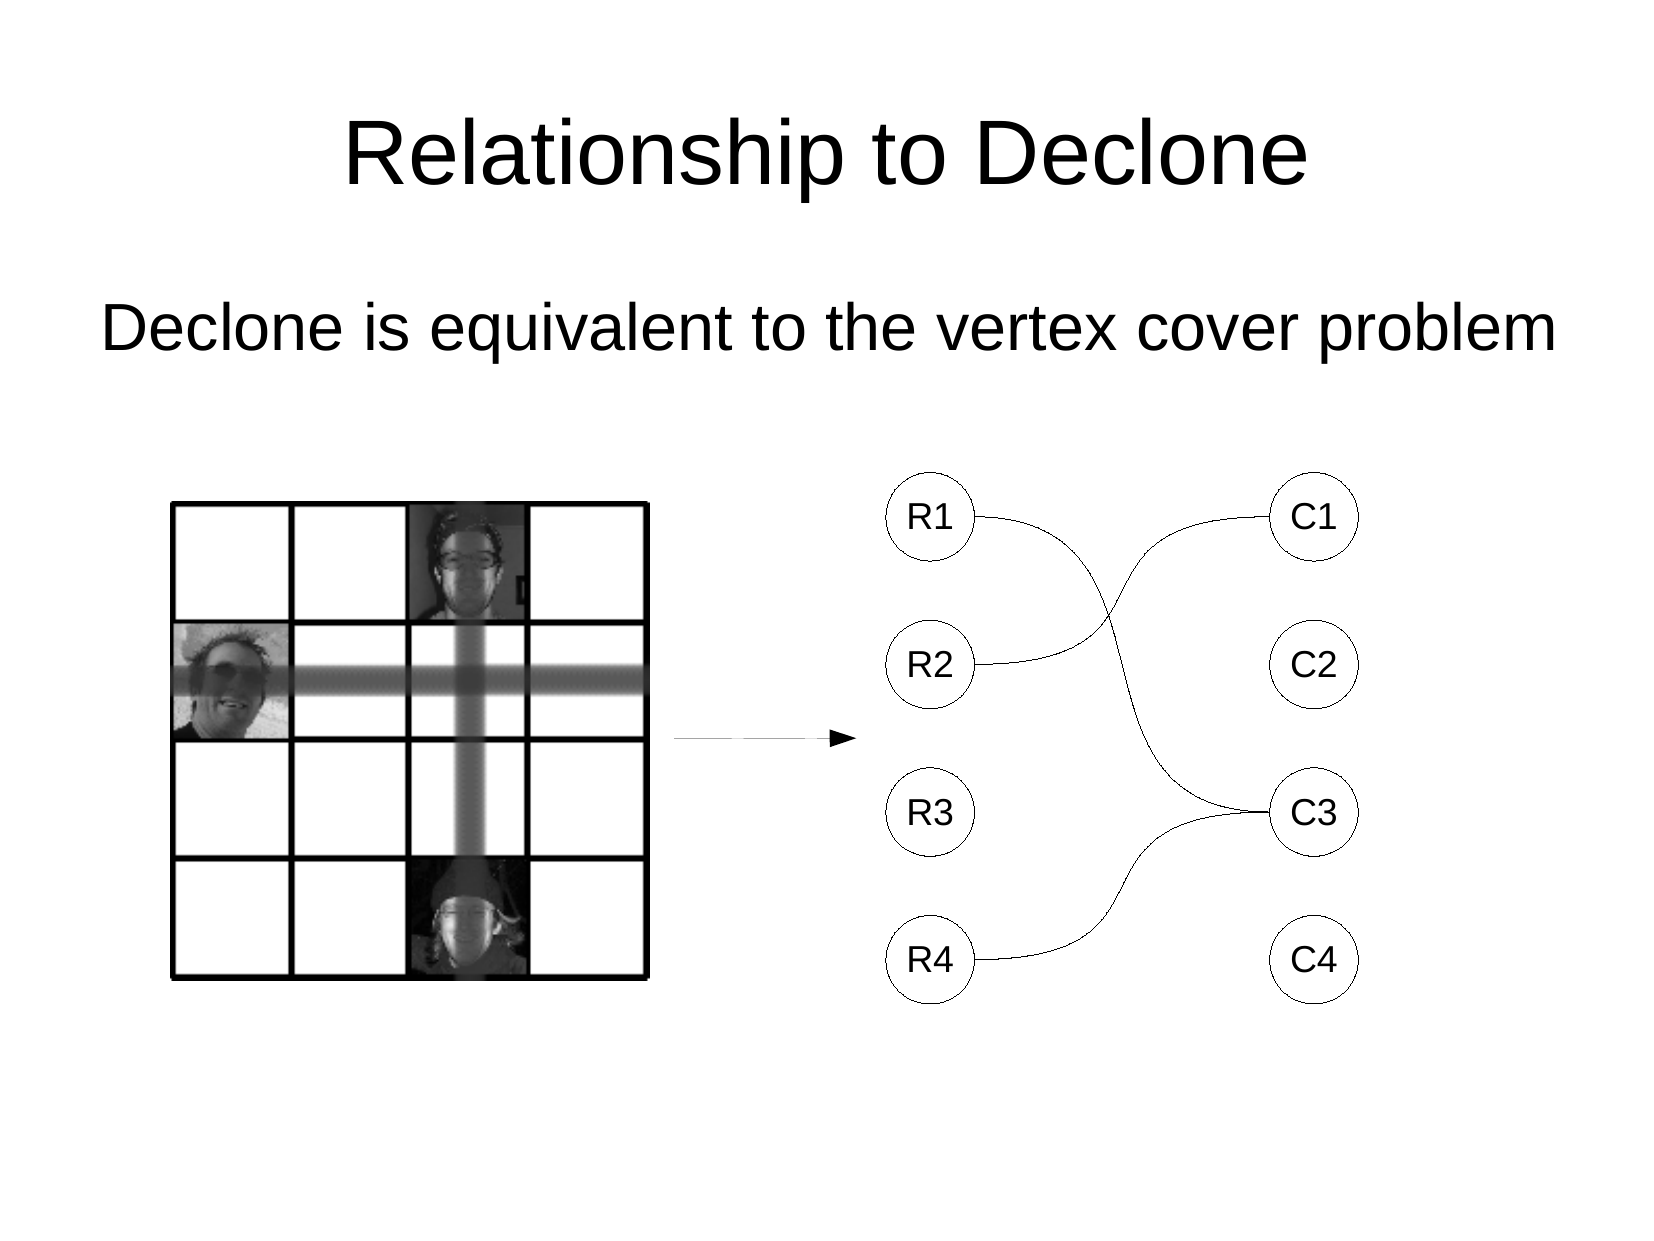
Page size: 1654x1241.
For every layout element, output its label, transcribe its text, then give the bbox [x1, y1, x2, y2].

picture [170, 501, 650, 981]
text_box C1 [1269, 472, 1359, 562]
text_box R3 [885, 767, 975, 857]
text_box R2 [885, 620, 975, 709]
title Relationship to Declone [82, 56, 1571, 250]
text_box C3 [1269, 767, 1359, 857]
text_box R4 [885, 915, 975, 1004]
text_box C2 [1269, 620, 1359, 709]
list Declone is equivalent to the vertex cover problem [82, 290, 1571, 1094]
text_box C4 [1269, 915, 1359, 1004]
text_box R1 [885, 472, 975, 562]
